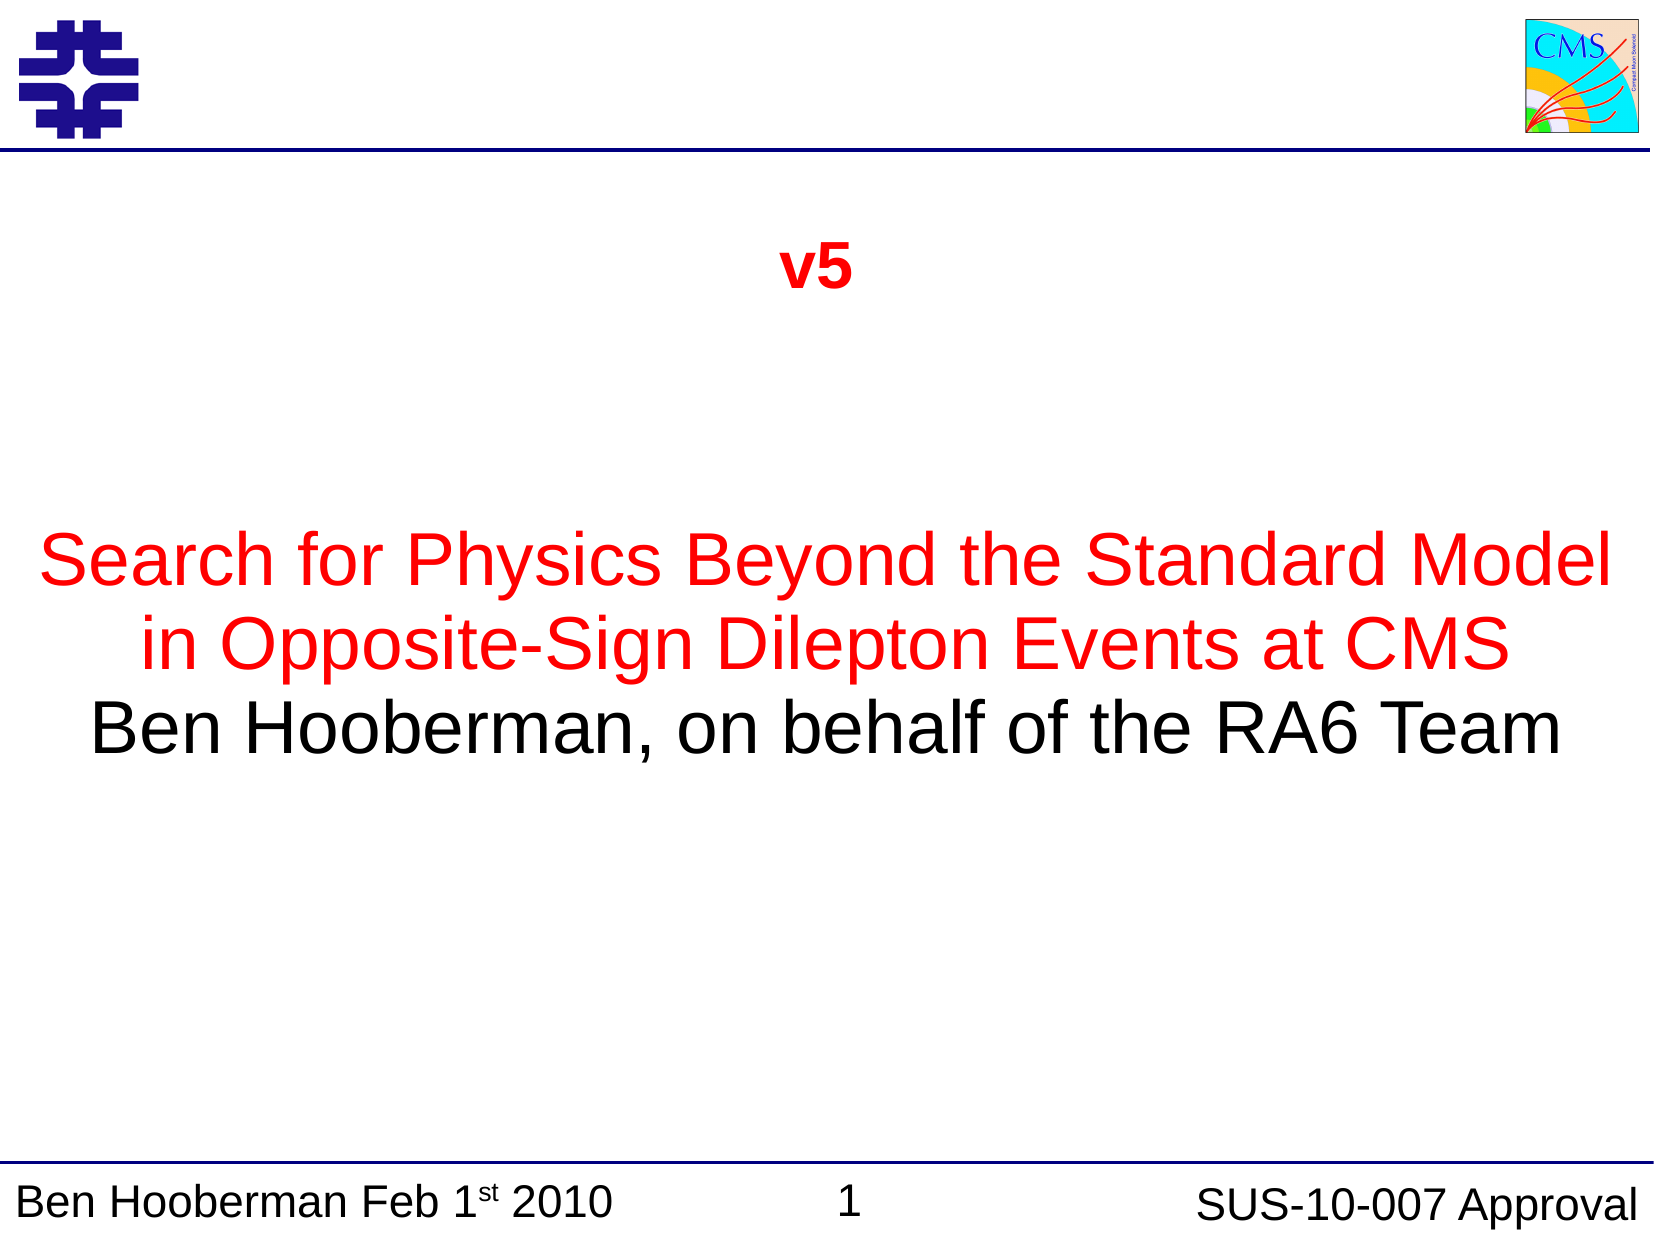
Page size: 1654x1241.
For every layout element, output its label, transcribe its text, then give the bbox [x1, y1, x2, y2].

picture [19, 19, 139, 139]
text_box v5 [764, 220, 1357, 322]
picture [1525, 19, 1639, 133]
title Search for Physics Beyond the Standard Model in Opposite-Sign Dilepton Events at CMS Ben Hooberman, on behalf of the RA6 Team [0, 441, 1654, 845]
